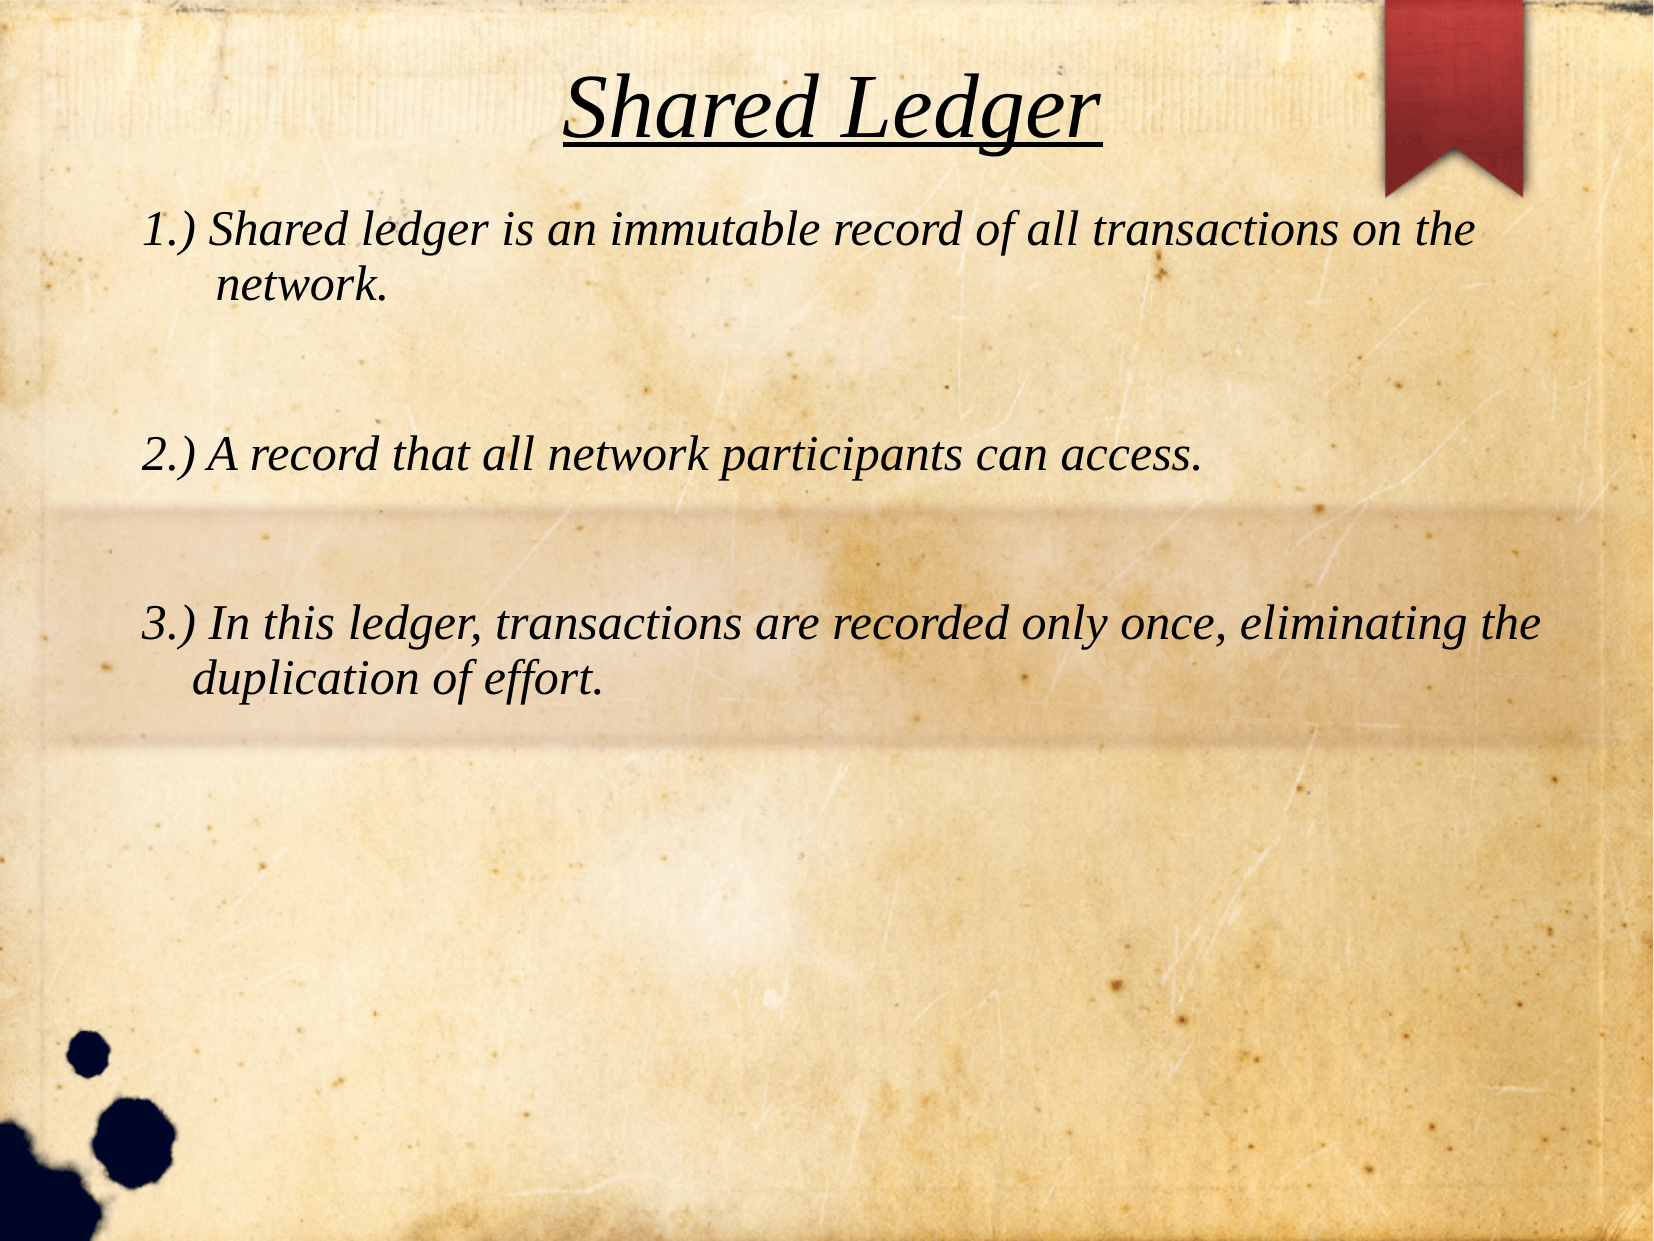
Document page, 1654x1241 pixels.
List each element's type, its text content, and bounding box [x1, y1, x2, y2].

list 1.) Shared ledger is an immutable record of all transactions on the network. 2.) A record that all network participants can access. 3.) In this ledger, transactions are recorded only once, eliminating the duplication of effort. [70, 200, 1560, 910]
picture [0, 0, 1654, 1241]
title Shared Ledger [106, 11, 1560, 200]
